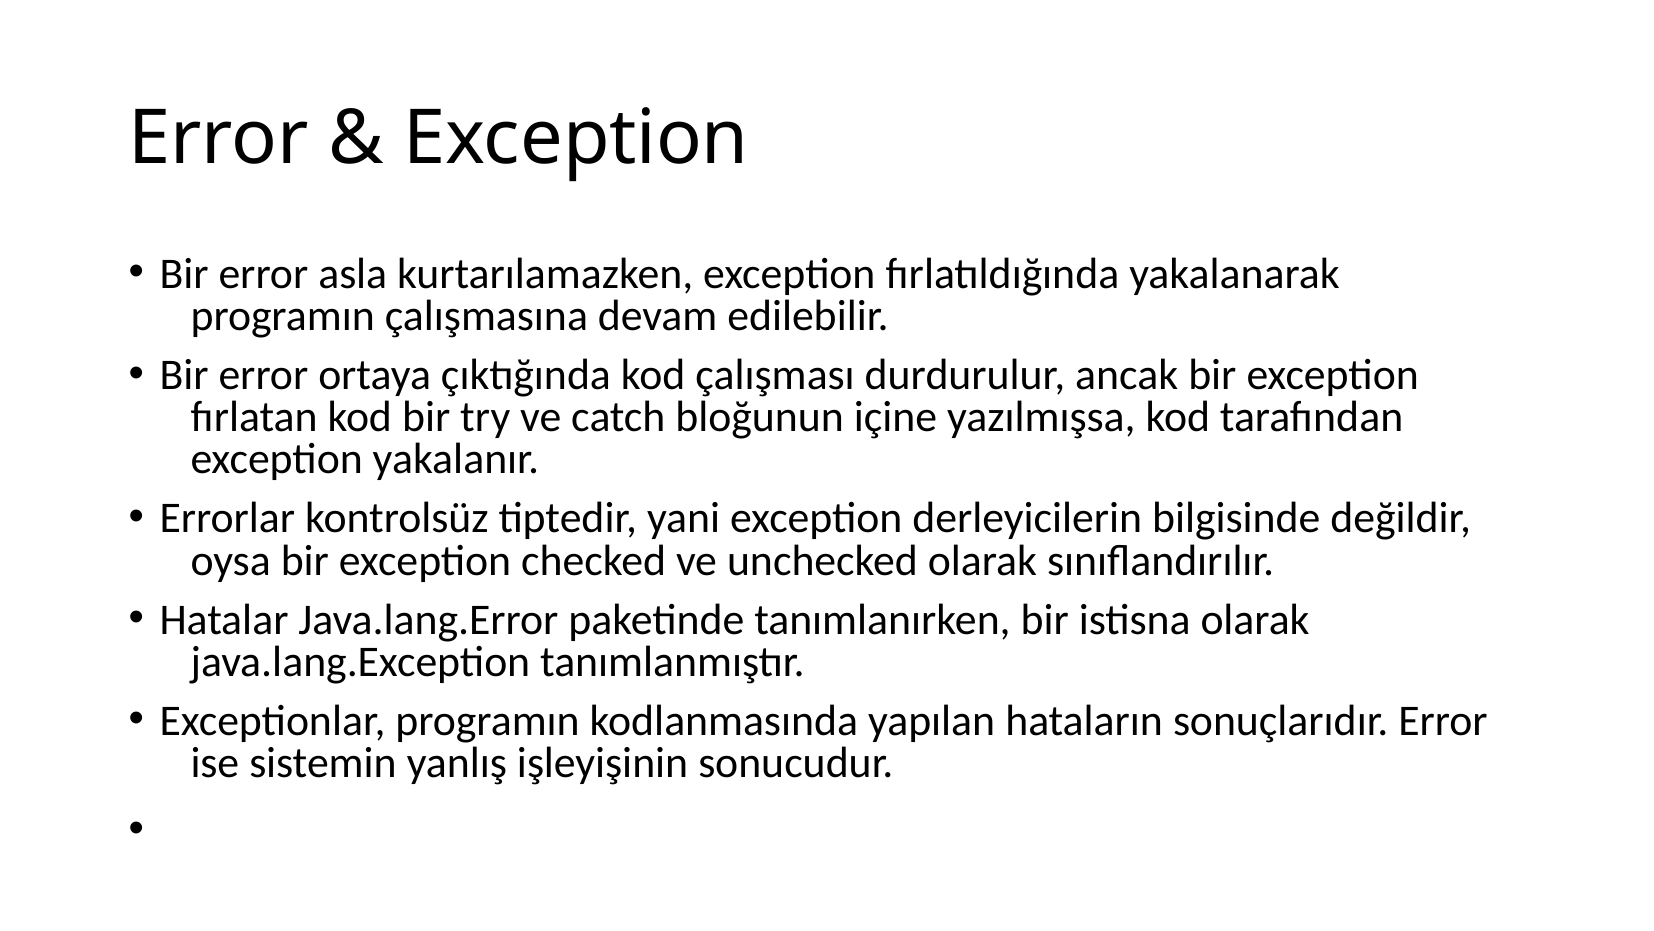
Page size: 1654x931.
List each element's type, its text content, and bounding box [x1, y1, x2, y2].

list Bir error asla kurtarılamazken, exception fırlatıldığında yakalanarak programın çalışmasına devam edilebilir. Bir error ortaya çıktığında kod çalışması durdurulur, ancak bir exception fırlatan kod bir try ve catch bloğunun içine yazılmışsa, kod tarafından exception yakalanır. Errorlar kontrolsüz tiptedir, yani exception derleyicilerin bilgisinde değildir, oysa bir exception checked ve unchecked olarak sınıflandırılır. Hatalar Java.lang.Error paketinde tanımlanırken, bir istisna olarak java.lang.Exception tanımlanmıştır. Exceptionlar, programın kodlanmasında yapılan hataların sonuçlarıdır. Error ise sistemin yanlış işleyişinin sonucudur. [113, 247, 1540, 838]
title Error & Exception [113, 49, 1540, 230]
